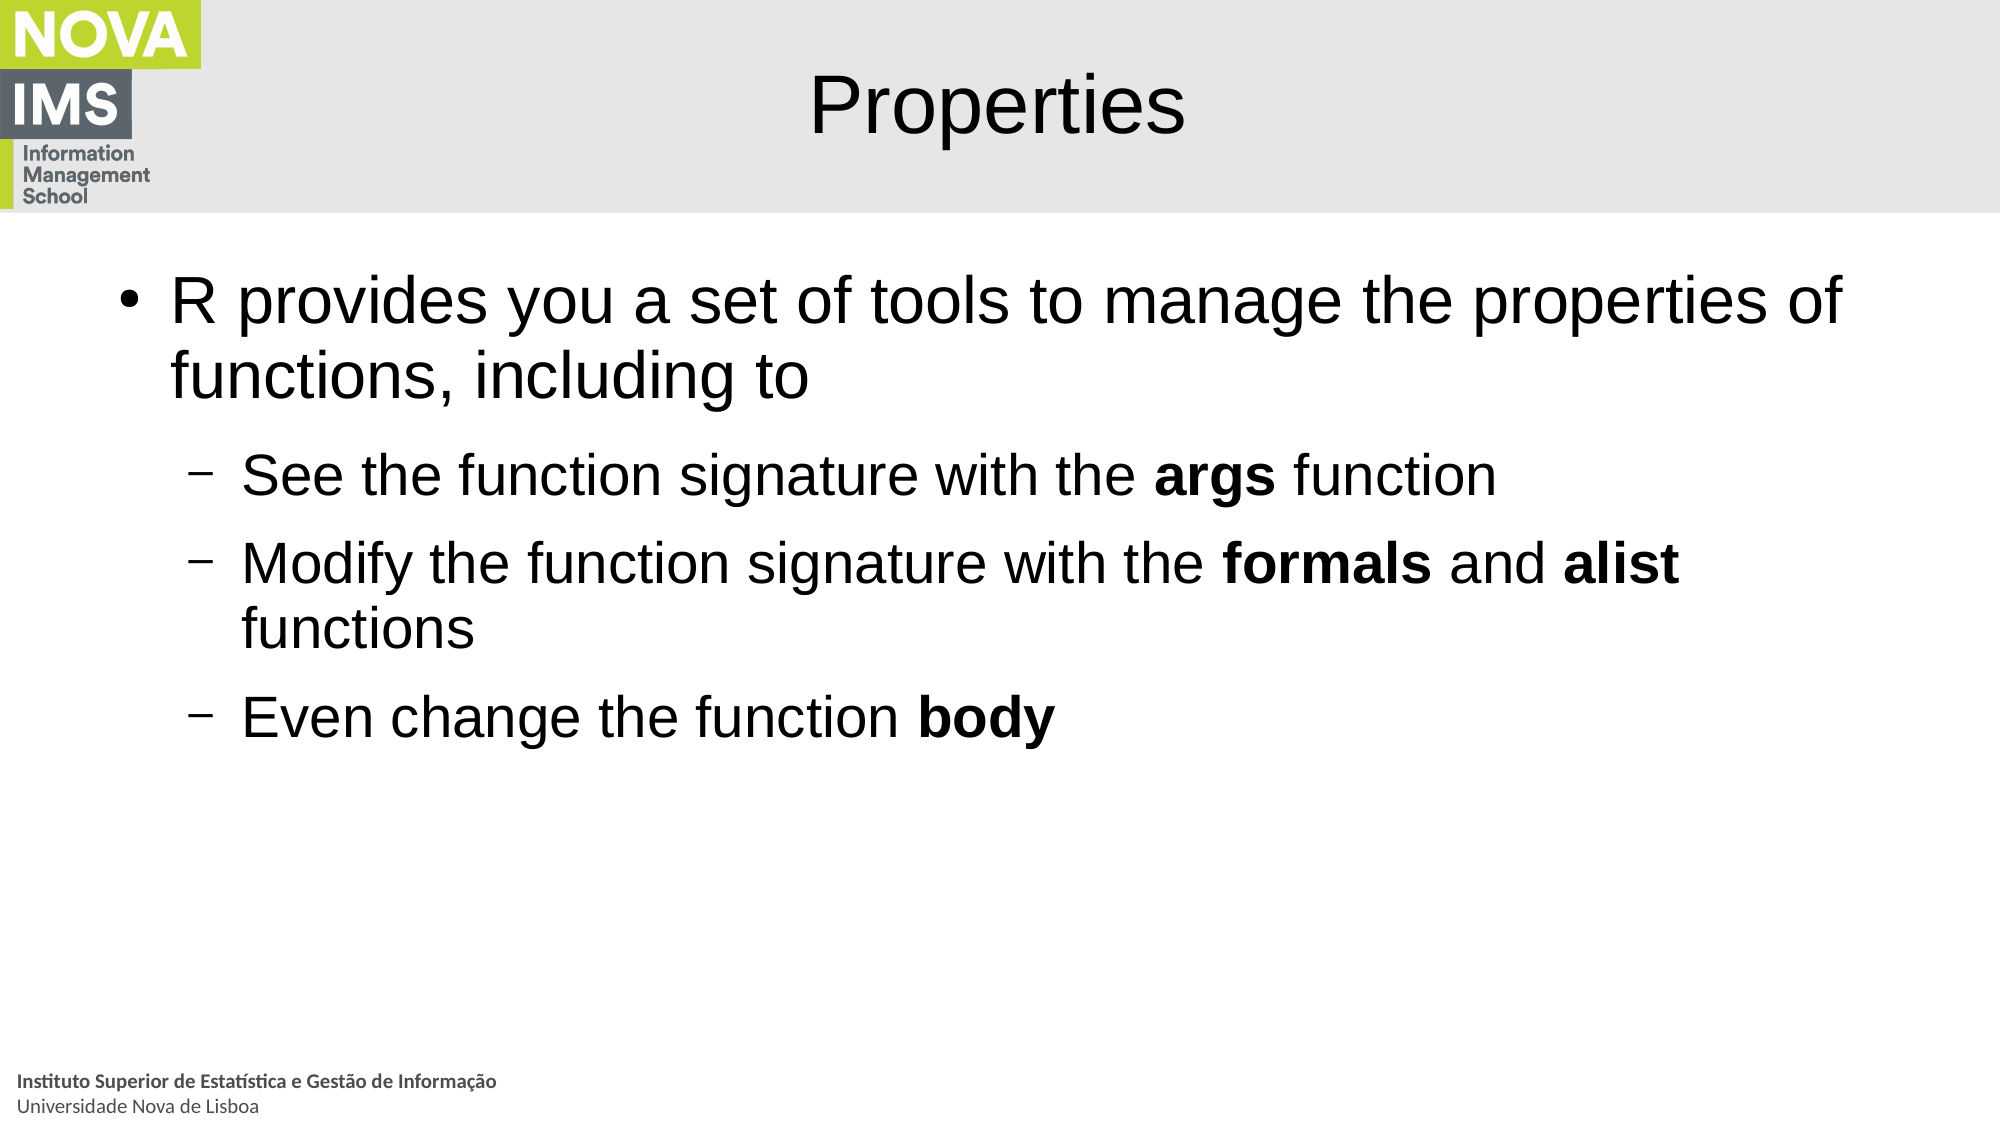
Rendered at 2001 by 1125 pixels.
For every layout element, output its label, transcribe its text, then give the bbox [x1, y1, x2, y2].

list R provides you a set of tools to manage the properties of functions, including to See the function signature with the args function Modify the function signature with the formals and alist functions Even change the function body [99, 263, 1900, 916]
picture [0, 0, 201, 209]
title Properties [94, 19, 1902, 189]
